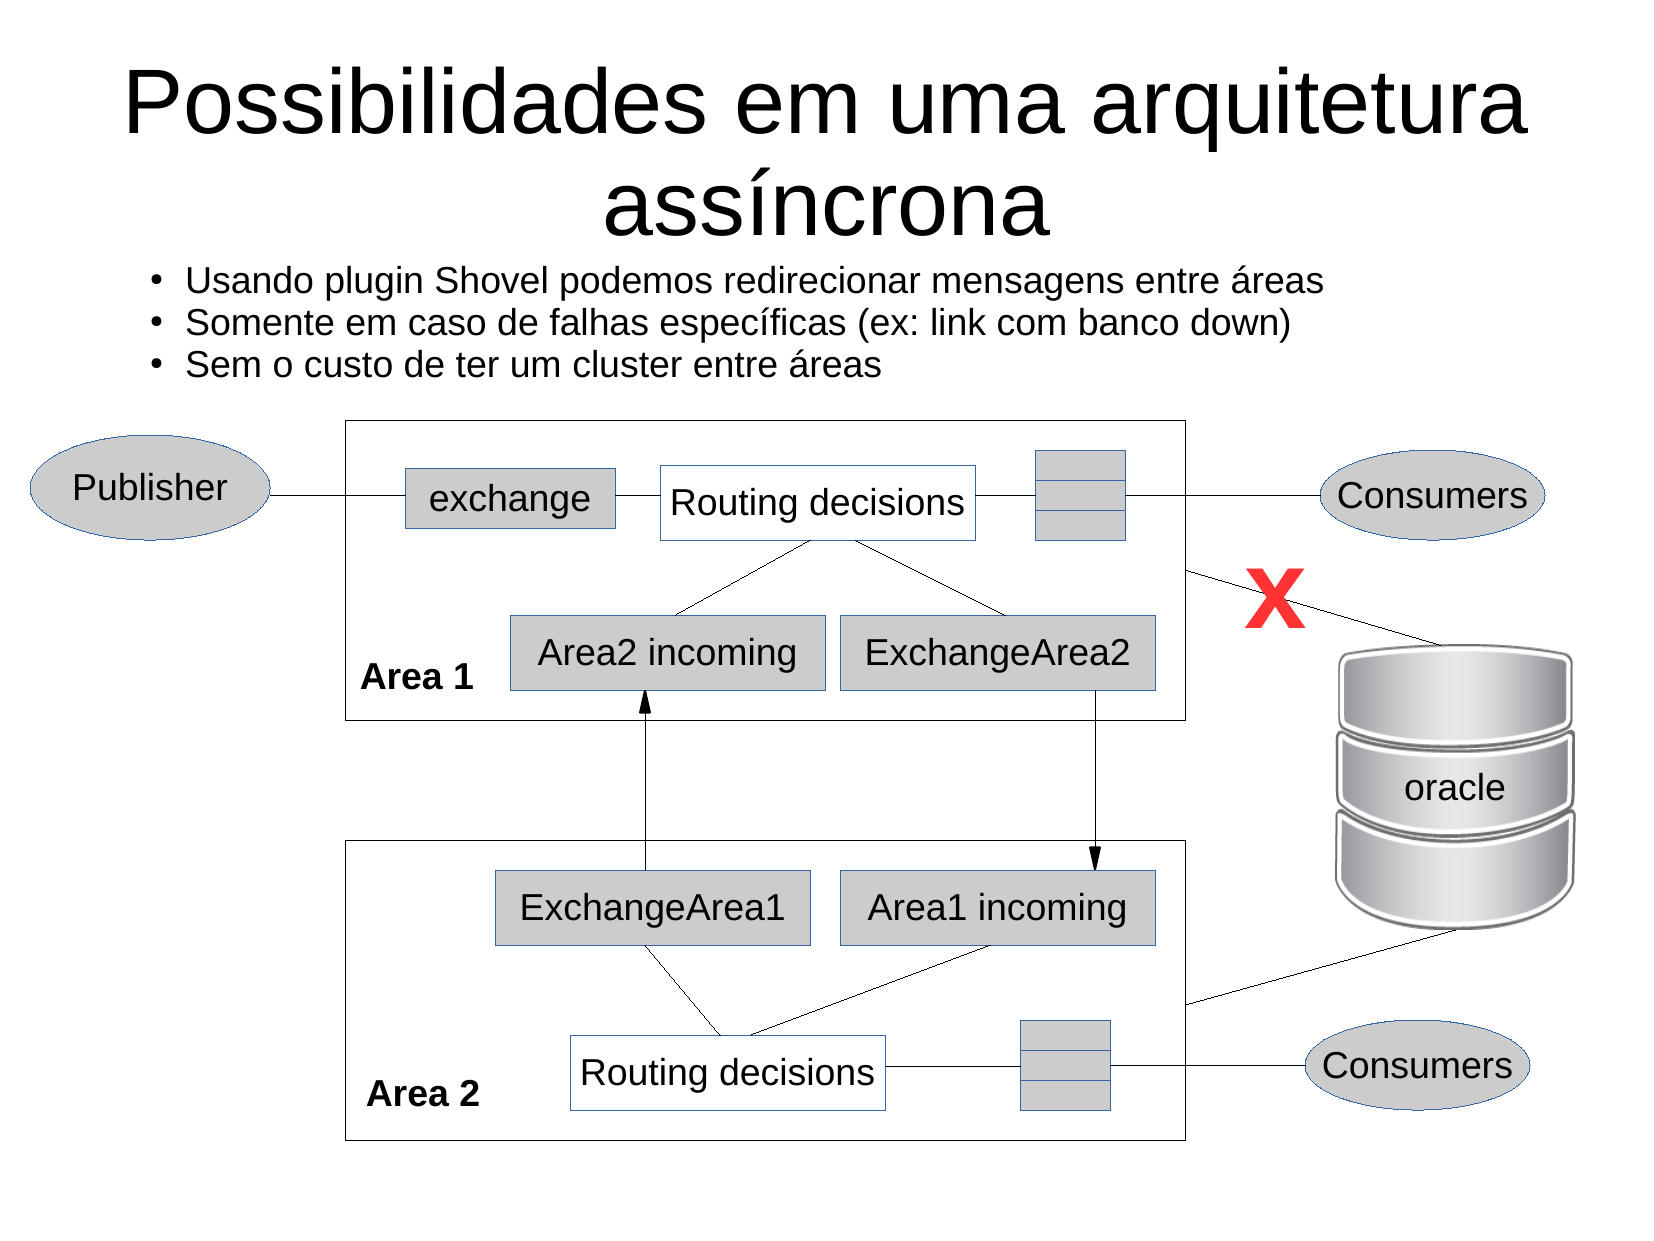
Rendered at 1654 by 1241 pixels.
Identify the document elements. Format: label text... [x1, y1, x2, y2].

text_box Consumers [1320, 450, 1546, 541]
text_box ExchangeArea1 [495, 870, 811, 946]
text_box Routing decisions [570, 1035, 886, 1111]
title Possibilidades em uma arquitetura assíncrona [82, 49, 1571, 257]
text_box Consumers [1305, 1020, 1531, 1111]
text_box ExchangeArea2 [840, 615, 1156, 691]
text_box [345, 840, 1186, 1141]
text_box exchange [405, 468, 616, 529]
text_box Area2 incoming [510, 615, 826, 691]
picture [1335, 644, 1576, 931]
text_box Area1 incoming [840, 870, 1156, 946]
text_box Area 2 [351, 1065, 496, 1122]
text_box [345, 420, 1186, 721]
text_box Area 1 [345, 648, 489, 706]
text_box x [1230, 519, 1323, 661]
text_box Publisher [30, 435, 271, 541]
text_box Routing decisions [660, 465, 976, 541]
text_box Usando plugin Shovel podemos redirecionar mensagens entre áreas Somente em caso de falhas específicas (ex: link com banco down) Sem o custo de ter um cluster entre áreas [135, 251, 1425, 393]
